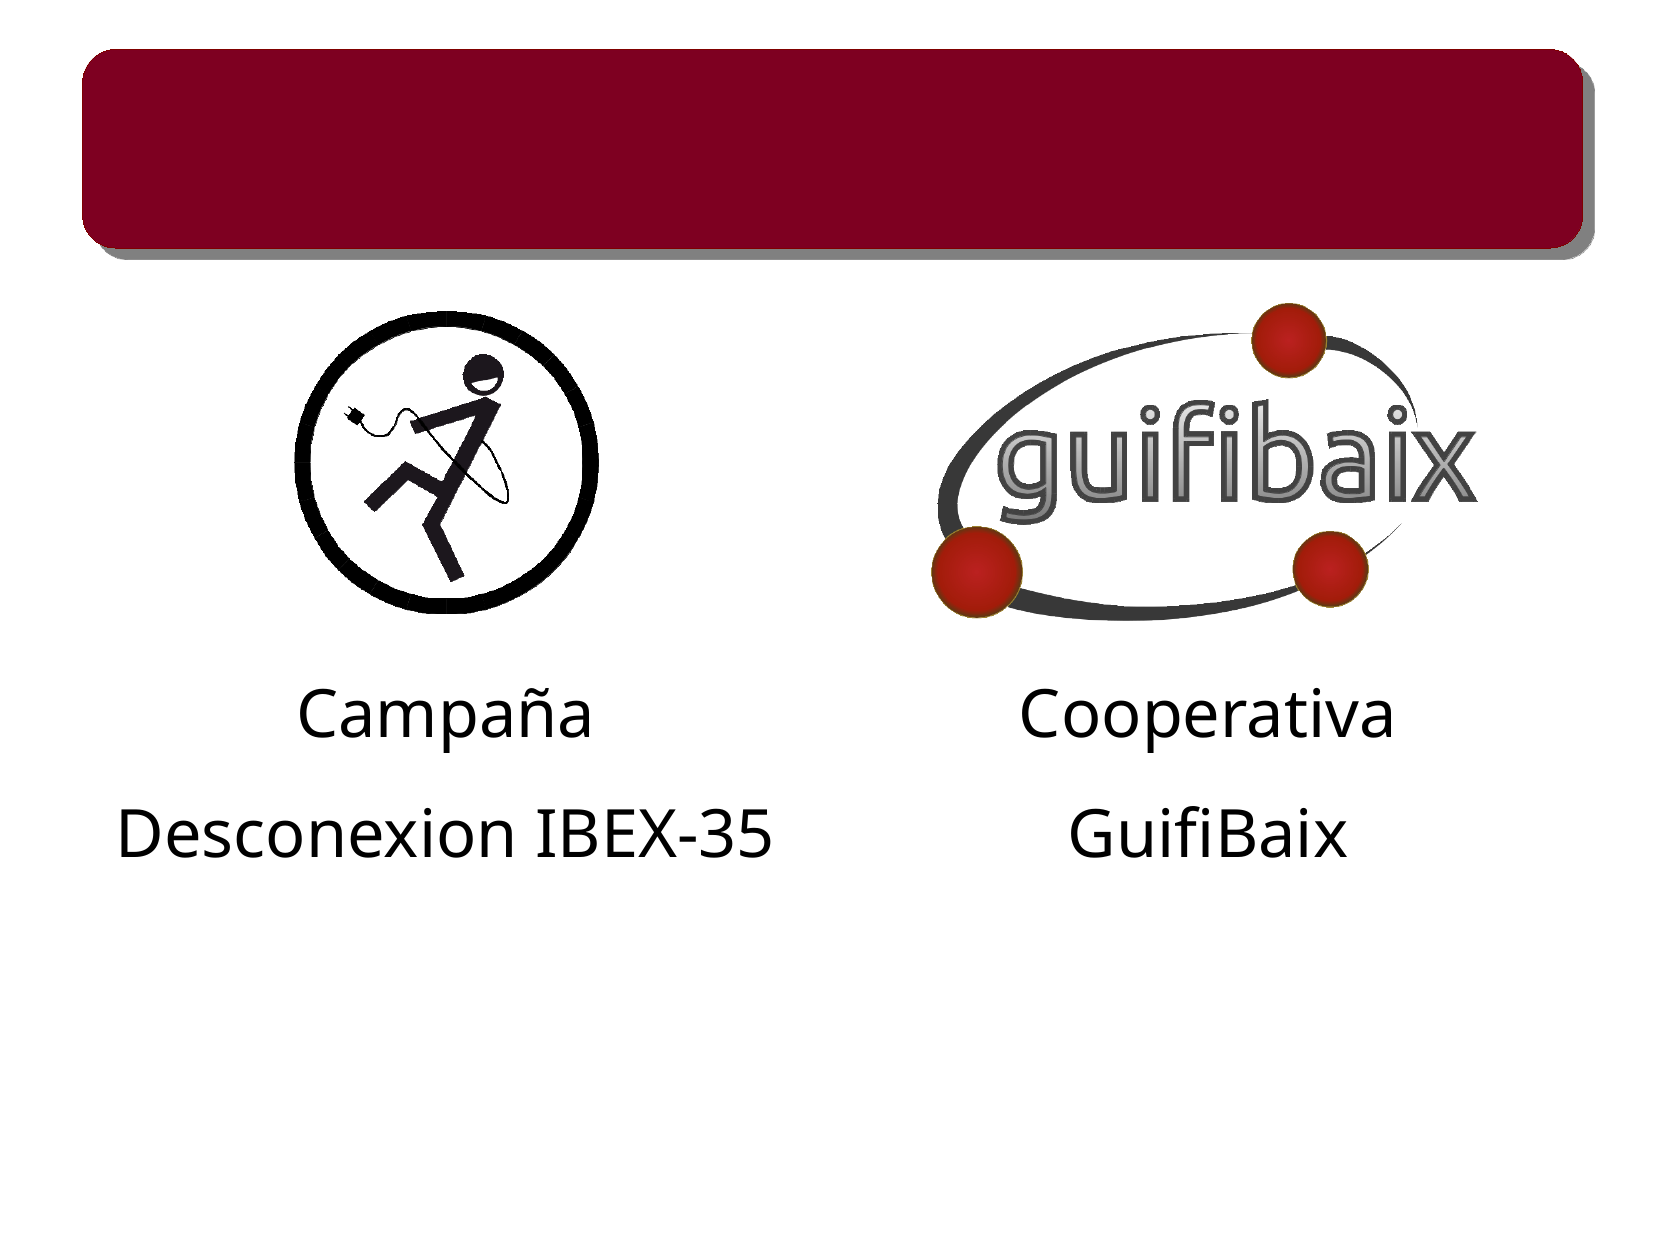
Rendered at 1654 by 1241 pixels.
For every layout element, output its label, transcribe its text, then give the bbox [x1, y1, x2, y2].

list Cooperativa GuifiBaix [845, 665, 1572, 1009]
picture [889, 290, 1528, 634]
list Campaña Desconexion IBEX-35 [82, 665, 809, 1009]
picture [274, 290, 618, 634]
